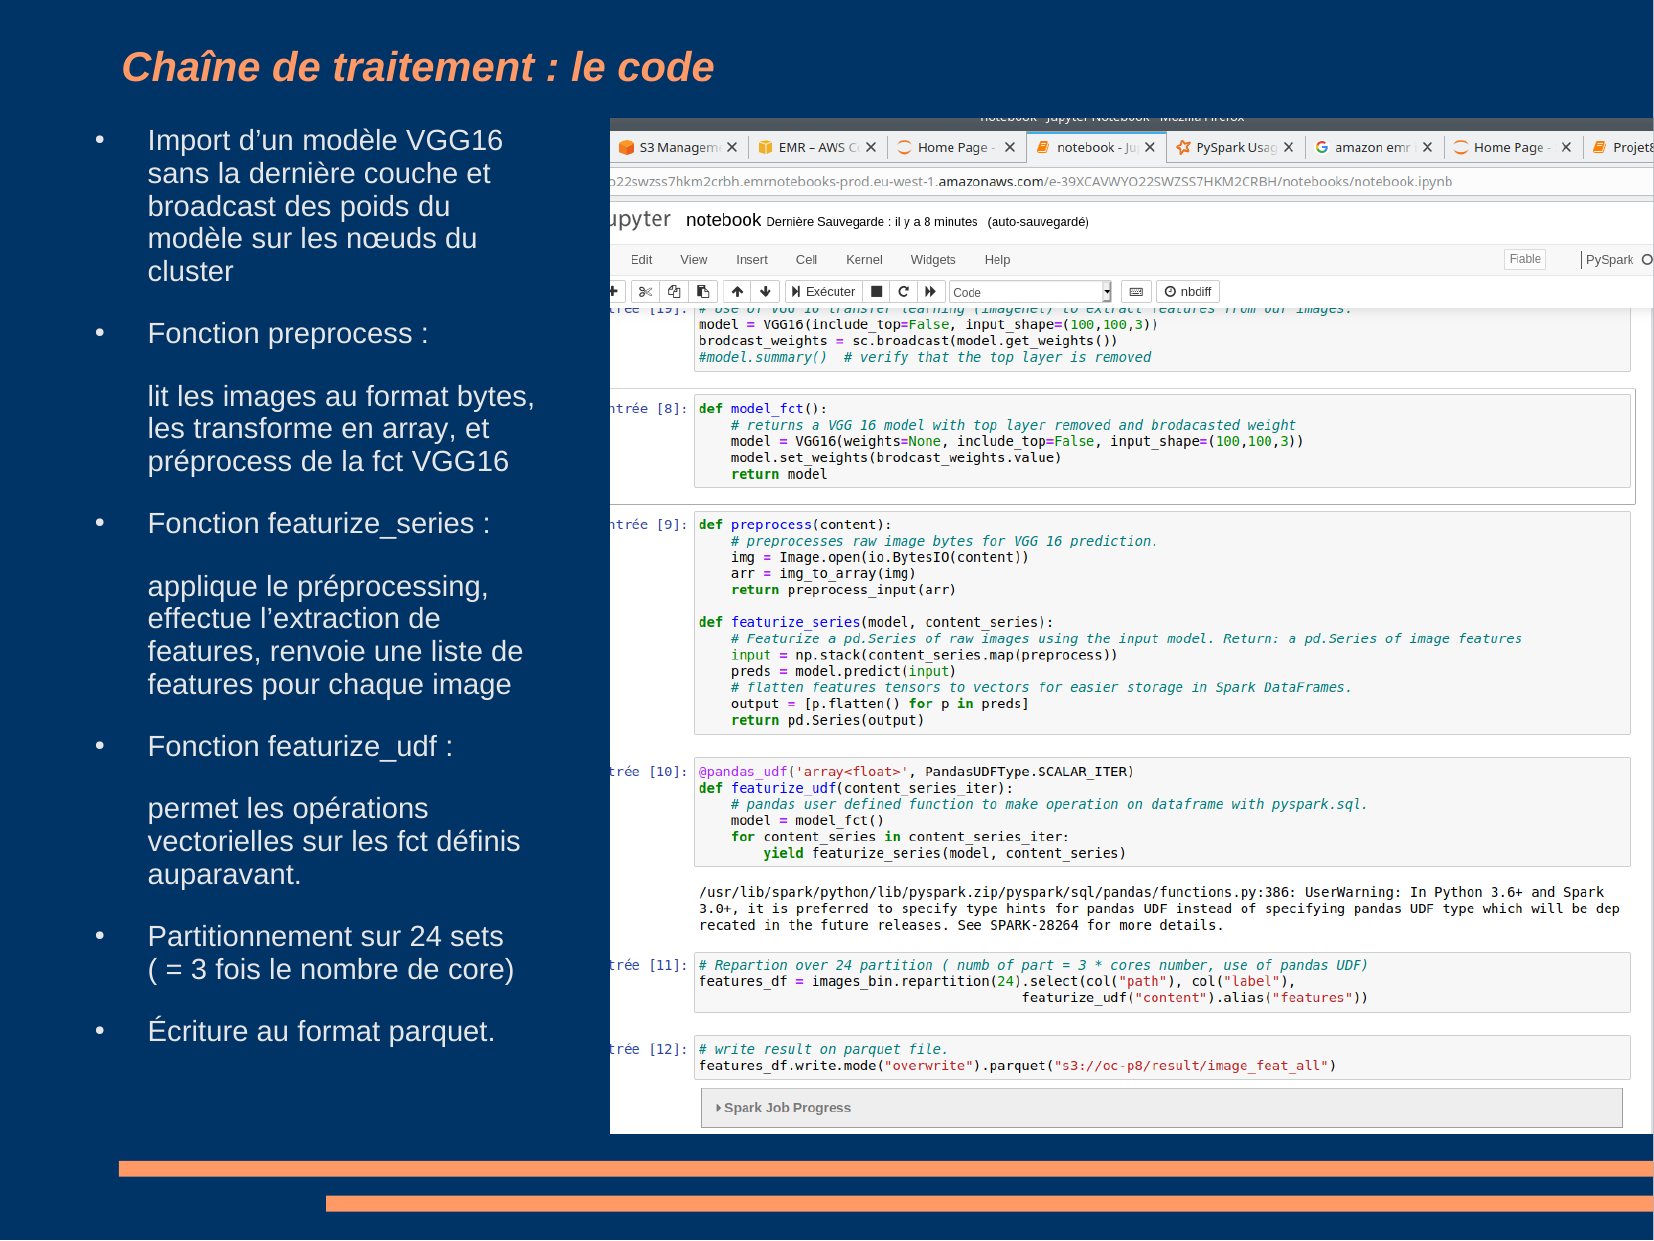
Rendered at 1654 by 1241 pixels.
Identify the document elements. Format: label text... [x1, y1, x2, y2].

title Chaîne de traitement : le code [121, 0, 1534, 142]
picture [610, 118, 1654, 1134]
list Import d’un modèle VGG16 sans la dernière couche et broadcast des poids du modèle sur les nœuds du cluster Fonction preprocess : lit les images au format bytes, les transforme en array, et préprocess de la fct VGG16 Fonction featurize_series : applique le préprocessing, effectue l’extraction de features, renvoie une liste de features pour chaque image Fonction featurize_udf : permet les opérations vectorielles sur les fct définis auparavant. Partitionnement sur 24 sets ( = 3 fois le nombre de core) Écriture au format parquet. [76, 124, 544, 1087]
